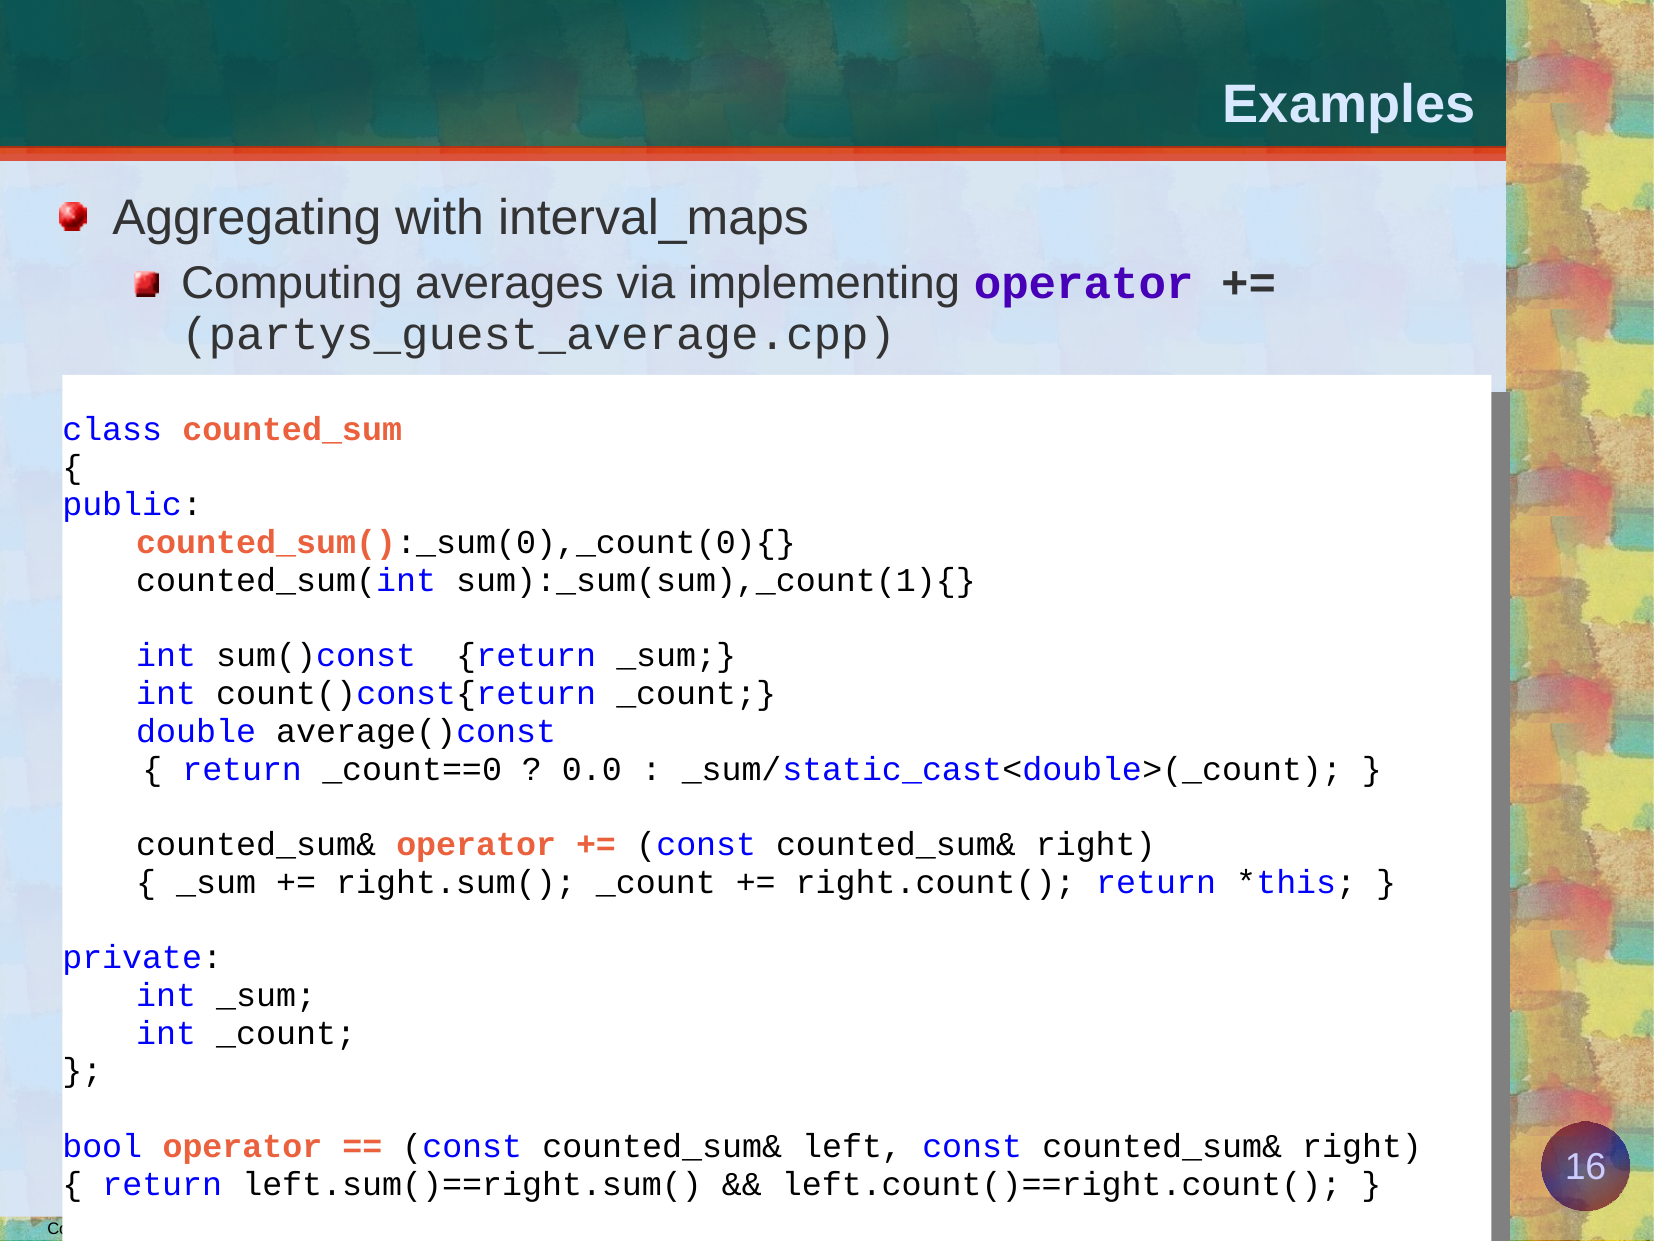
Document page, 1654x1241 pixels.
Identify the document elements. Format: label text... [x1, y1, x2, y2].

list Aggregating with interval_maps Computing averages via implementing operator += (partys_guest_average.cpp) [59, 188, 1418, 366]
text_box class counted_sum { public: counted_sum():_sum(0),_count(0){} counted_sum(int sum):_sum(sum),_count(1){} int sum()const {return _sum;} int count()const{return _count;} double average()const { return _count==0 ? 0.0 : _sum/static_cast<double>(_count); } counted_sum& operator += (const counted_sum& right) { _sum += right.sum(); _count += right.count(); return *this; } private: int _sum; int _count; }; bool operator == (const counted_sum& left, const counted_sum& right) { return left.sum()==right.sum() && left.count()==right.count(); } [62, 374, 1492, 1204]
title Examples [29, 59, 1477, 148]
